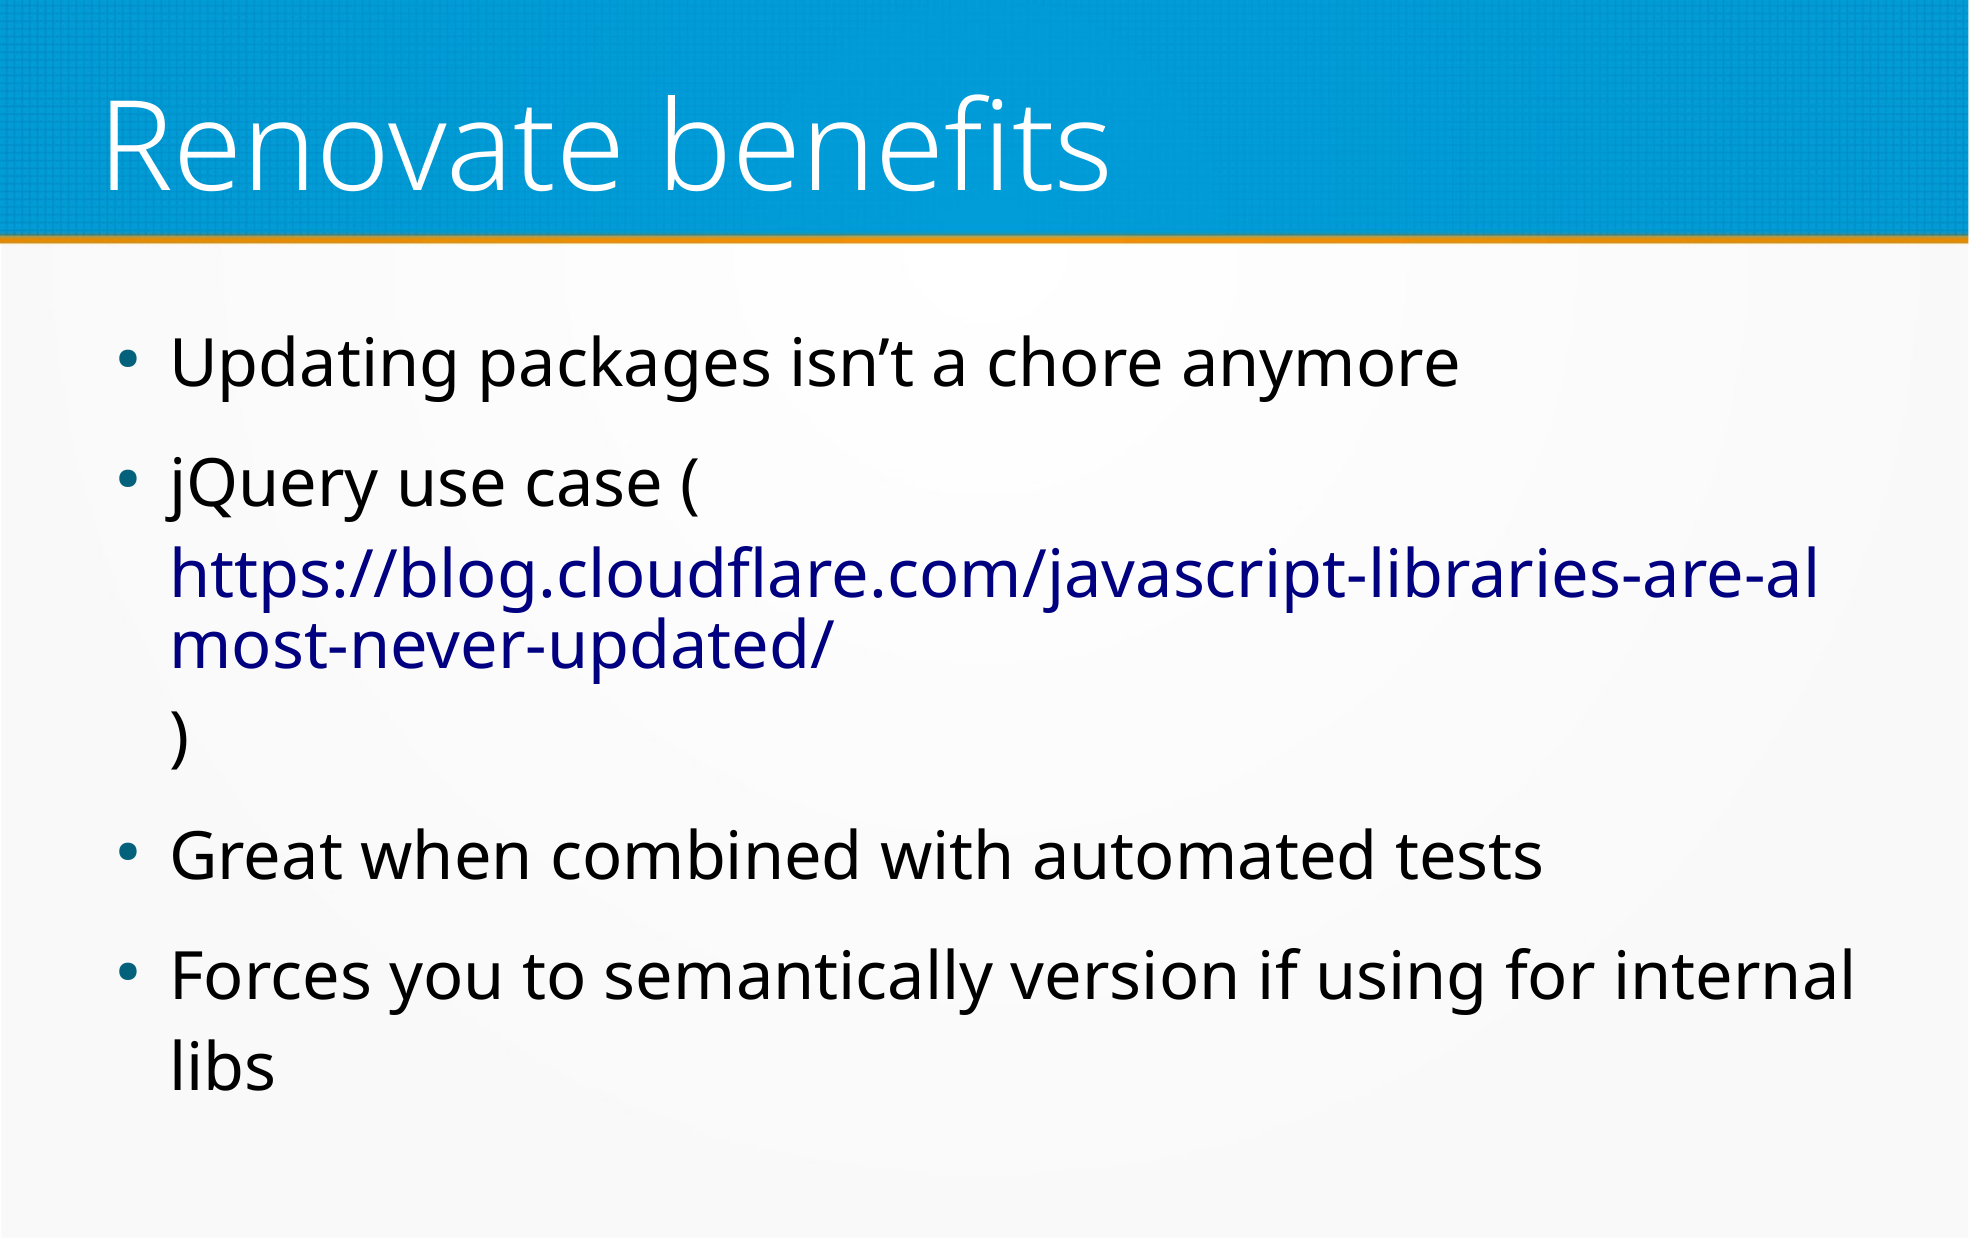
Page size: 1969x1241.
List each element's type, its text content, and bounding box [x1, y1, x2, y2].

picture [0, 233, 1969, 1241]
list Updating packages isn’t a chore anymore jQuery use case (https://blog.cloudflare.com/javascript-libraries-are-almost-never-updated/) Great when combined with automated tests Forces you to semantically version if using for internal libs [98, 315, 1861, 1081]
title Renovate benefits [98, 19, 1870, 227]
